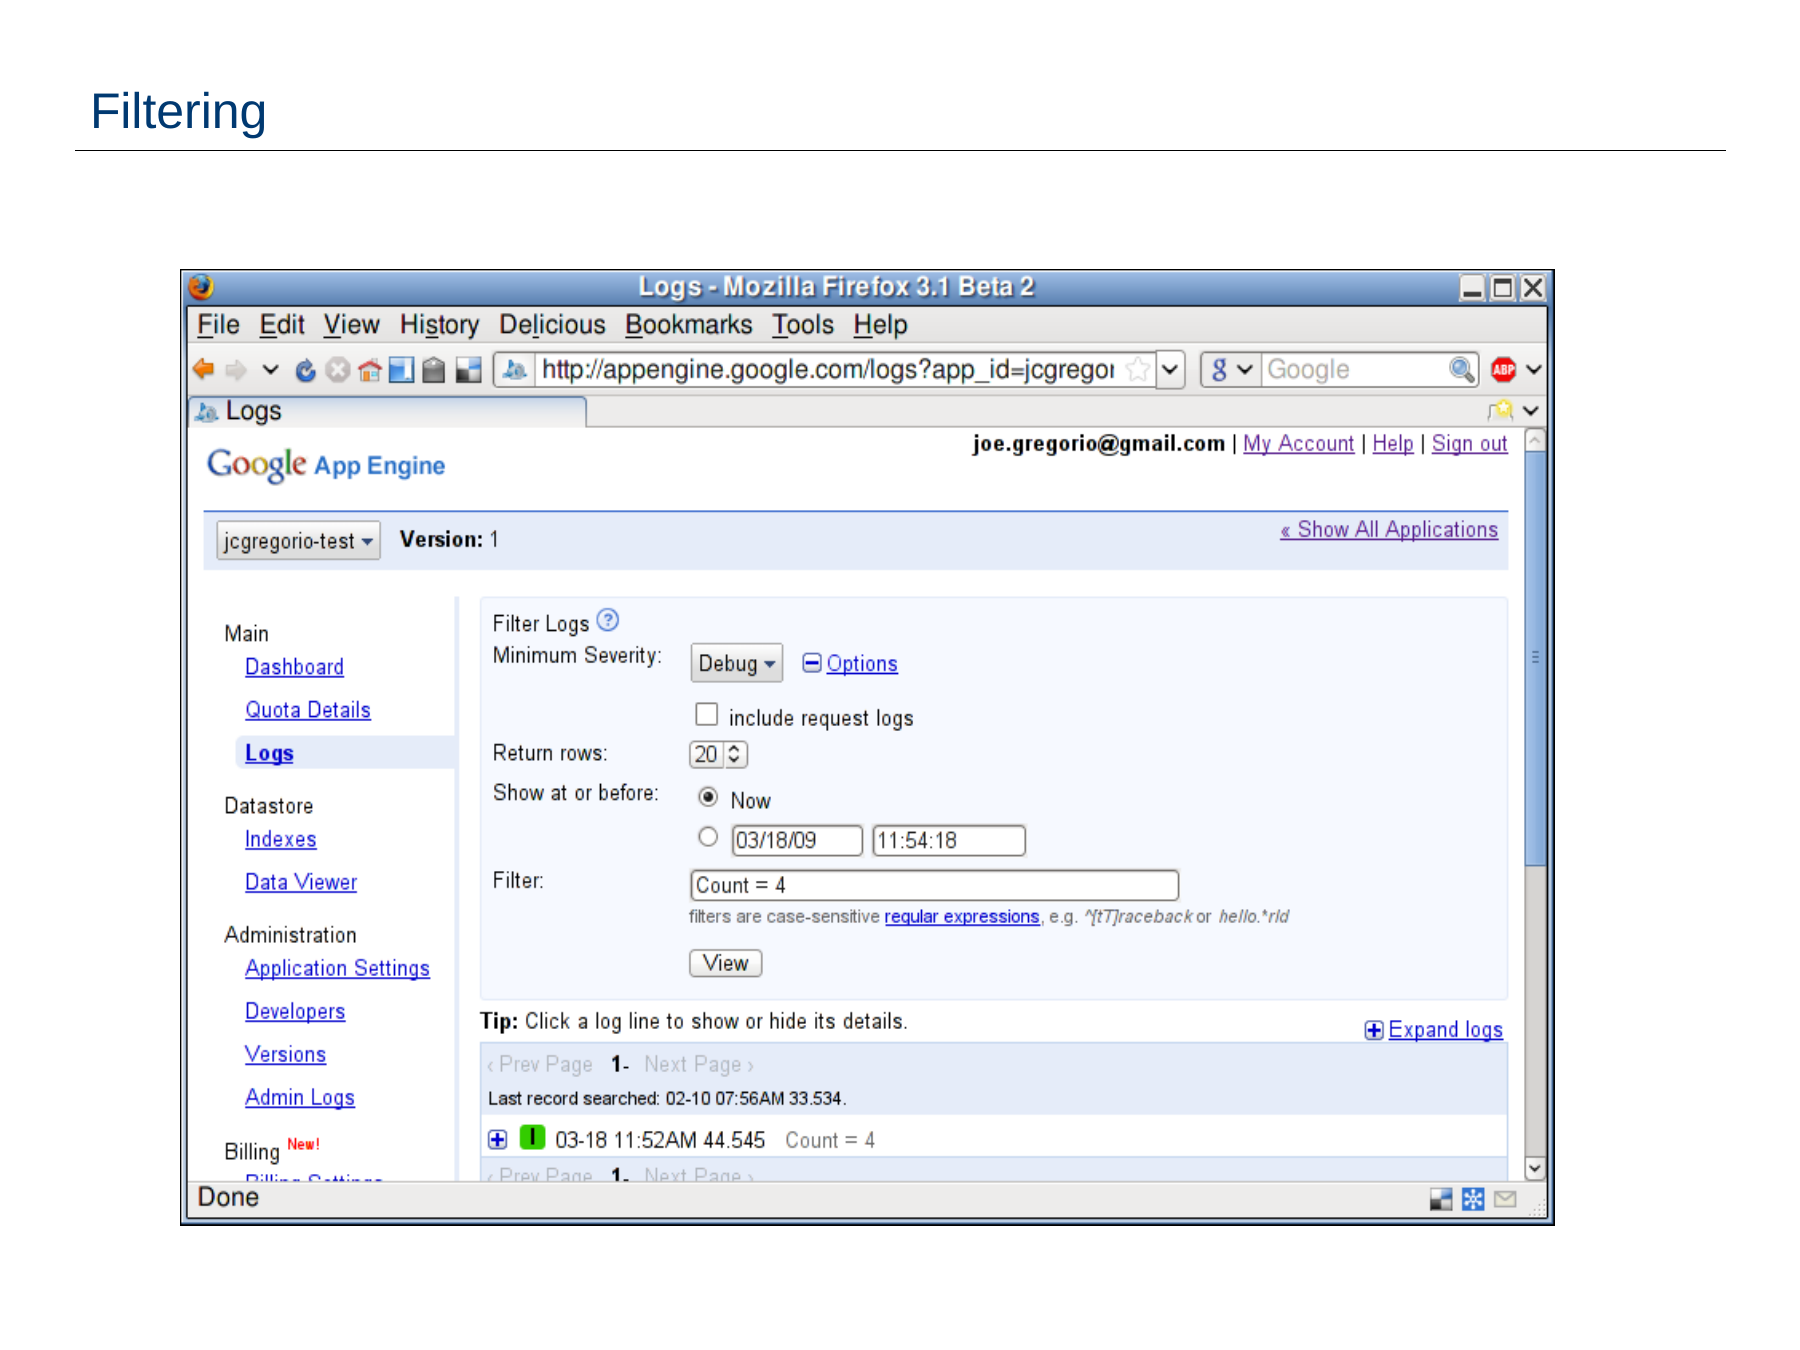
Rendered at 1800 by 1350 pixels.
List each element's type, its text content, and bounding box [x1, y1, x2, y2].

picture [180, 269, 1555, 1226]
title Filtering [90, 38, 1711, 147]
